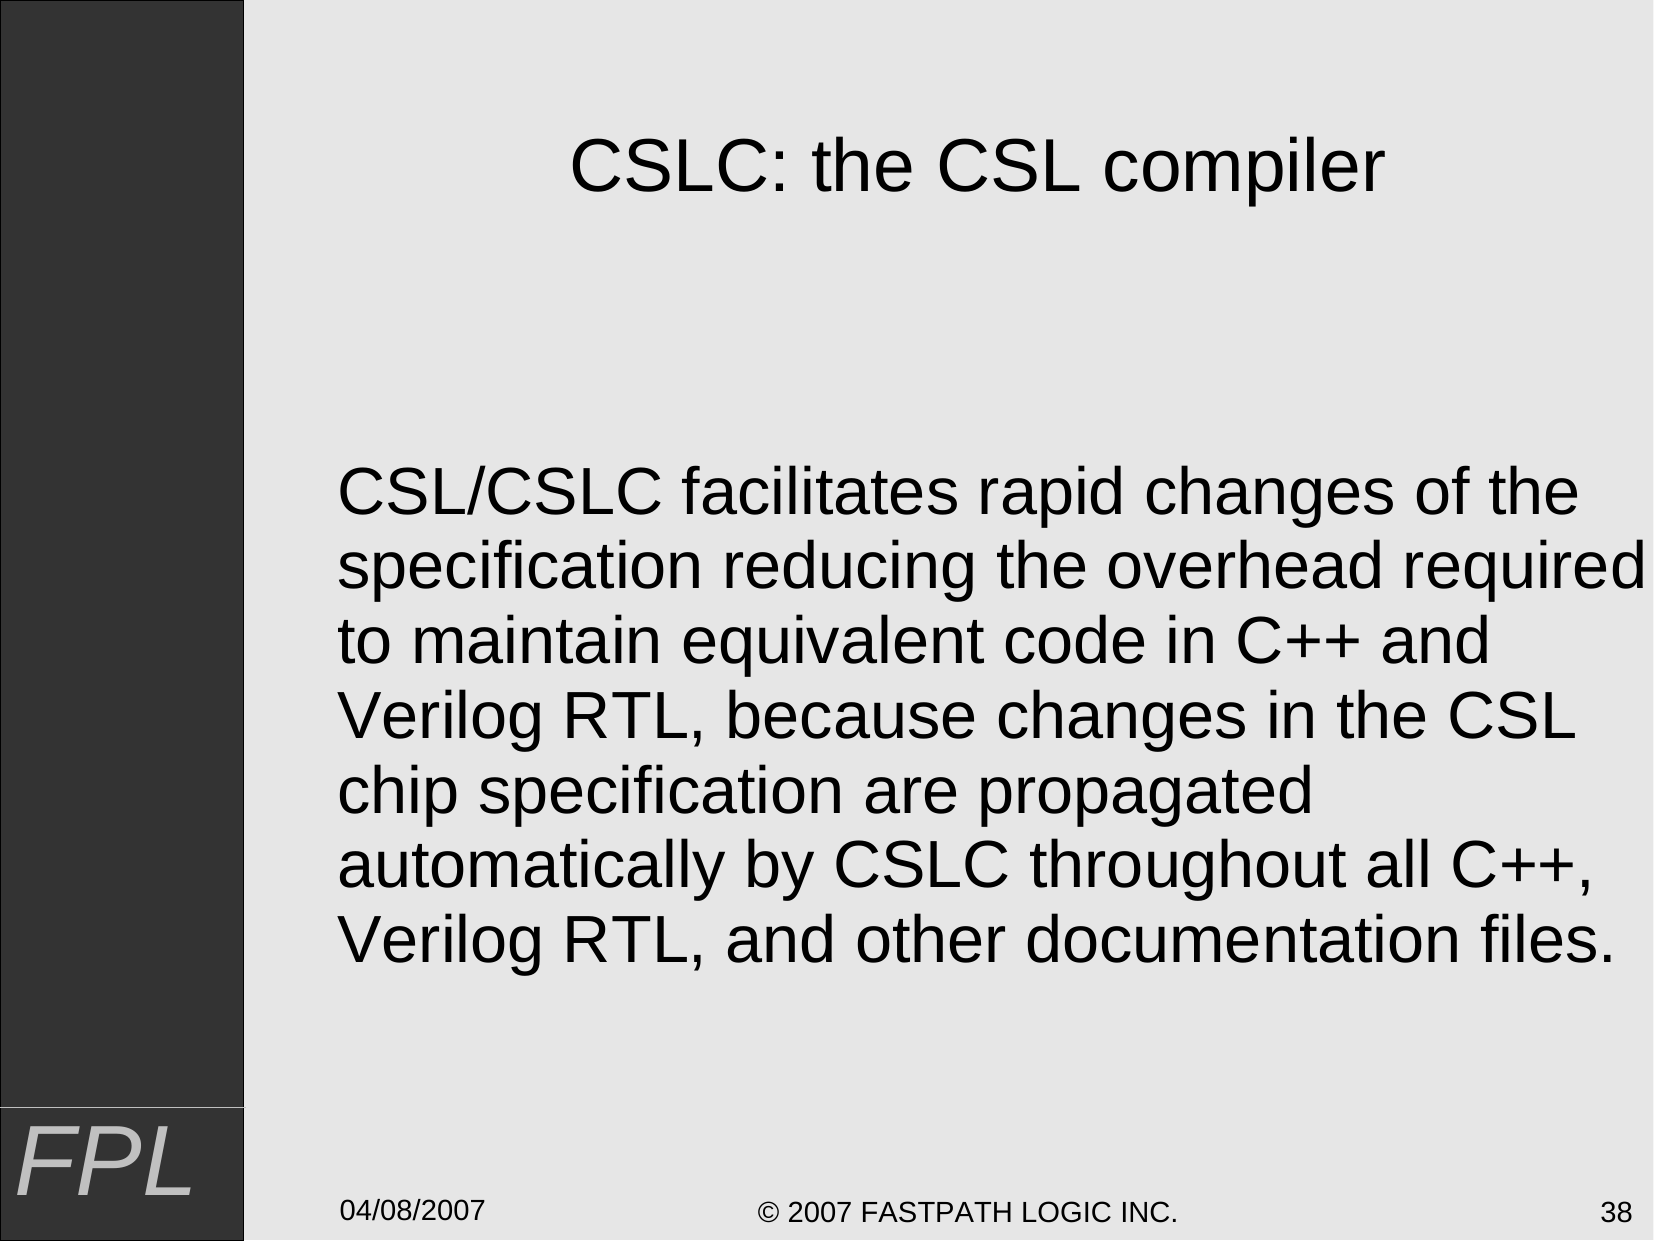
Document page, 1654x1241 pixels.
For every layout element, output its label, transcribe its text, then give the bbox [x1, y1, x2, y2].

title CSLC: the CSL compiler [427, 57, 1530, 262]
subtitle CSL/CSLC facilitates rapid changes of the specification reducing the overhead required to maintain equivalent code in C++ and Verilog RTL, because changes in the CSL chip specification are propagated automatically by CSLC throughout all C++, Verilog RTL, and other documentation files. [337, 262, 1650, 1169]
